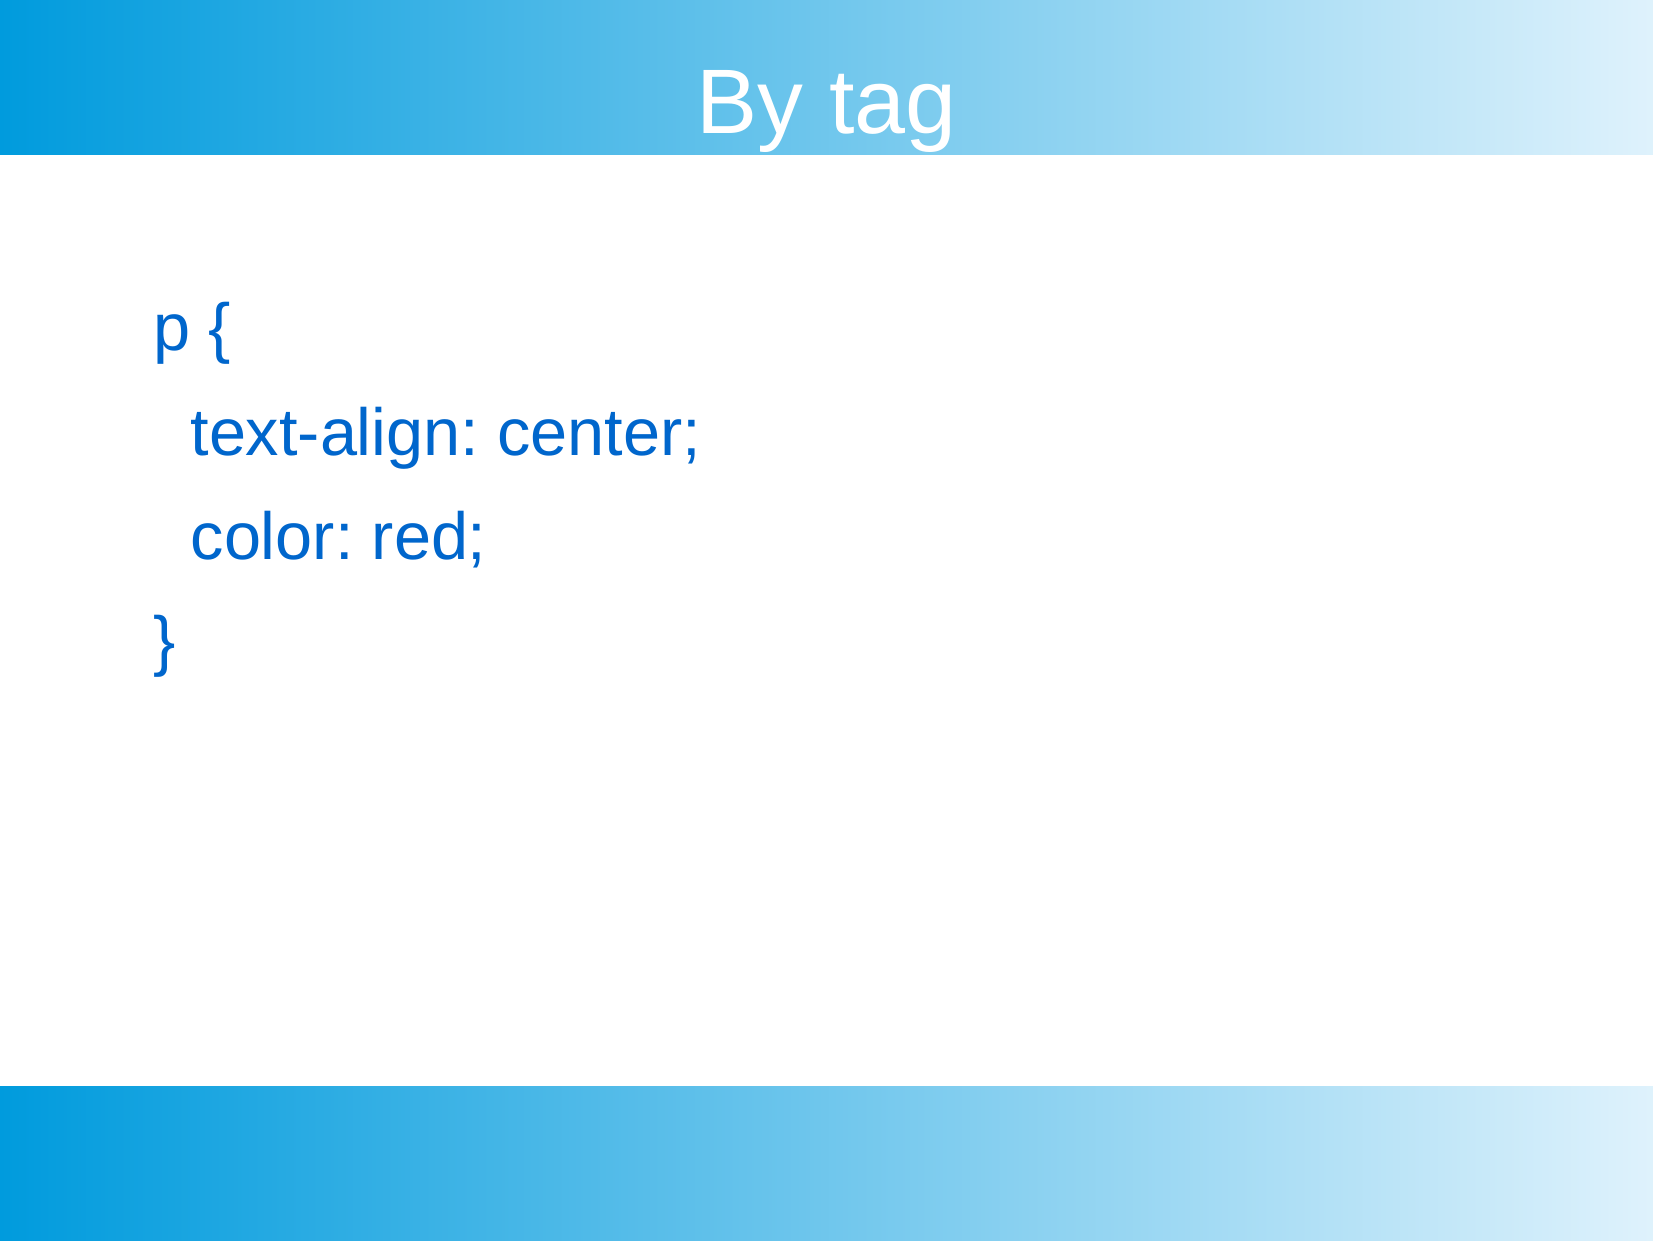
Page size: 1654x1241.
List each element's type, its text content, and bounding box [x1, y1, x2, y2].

title By tag [82, 49, 1571, 155]
list p { text-align: center; color: red; } [82, 290, 1571, 1010]
